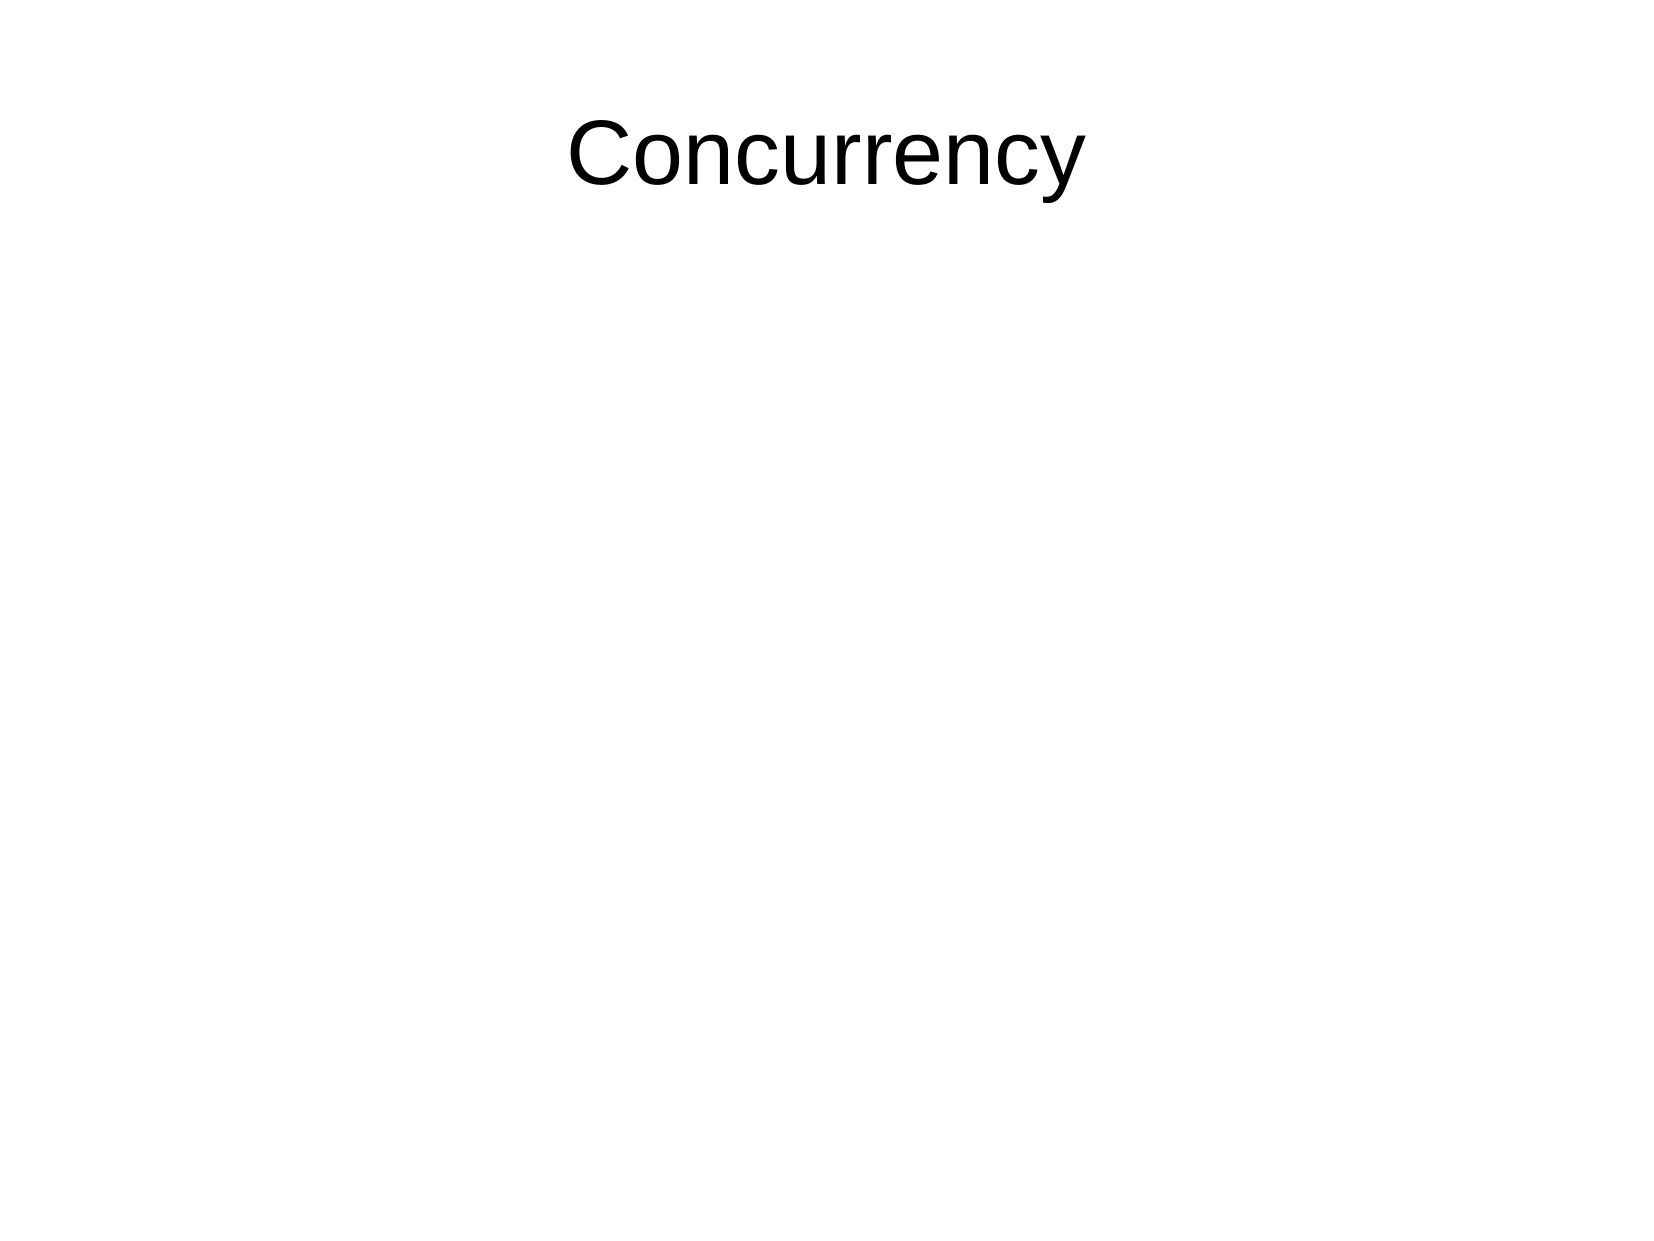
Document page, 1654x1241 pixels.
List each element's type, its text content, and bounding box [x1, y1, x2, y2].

title Concurrency [82, 49, 1571, 257]
